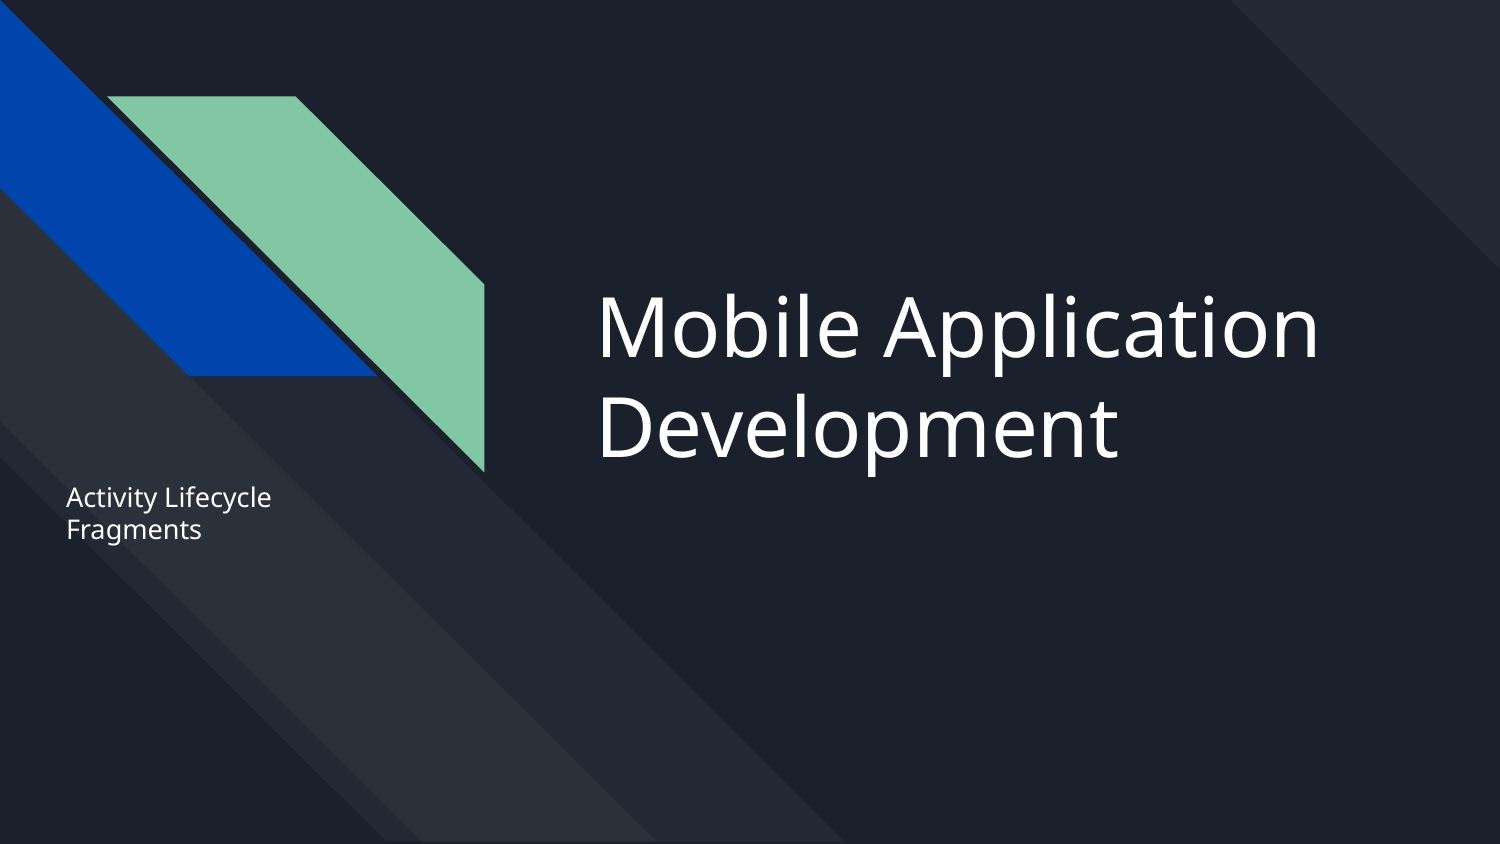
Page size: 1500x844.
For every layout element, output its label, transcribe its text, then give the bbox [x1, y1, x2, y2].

title Mobile Application Development [580, 258, 1404, 464]
subtitle Activity Lifecycle Fragments [51, 464, 1449, 687]
